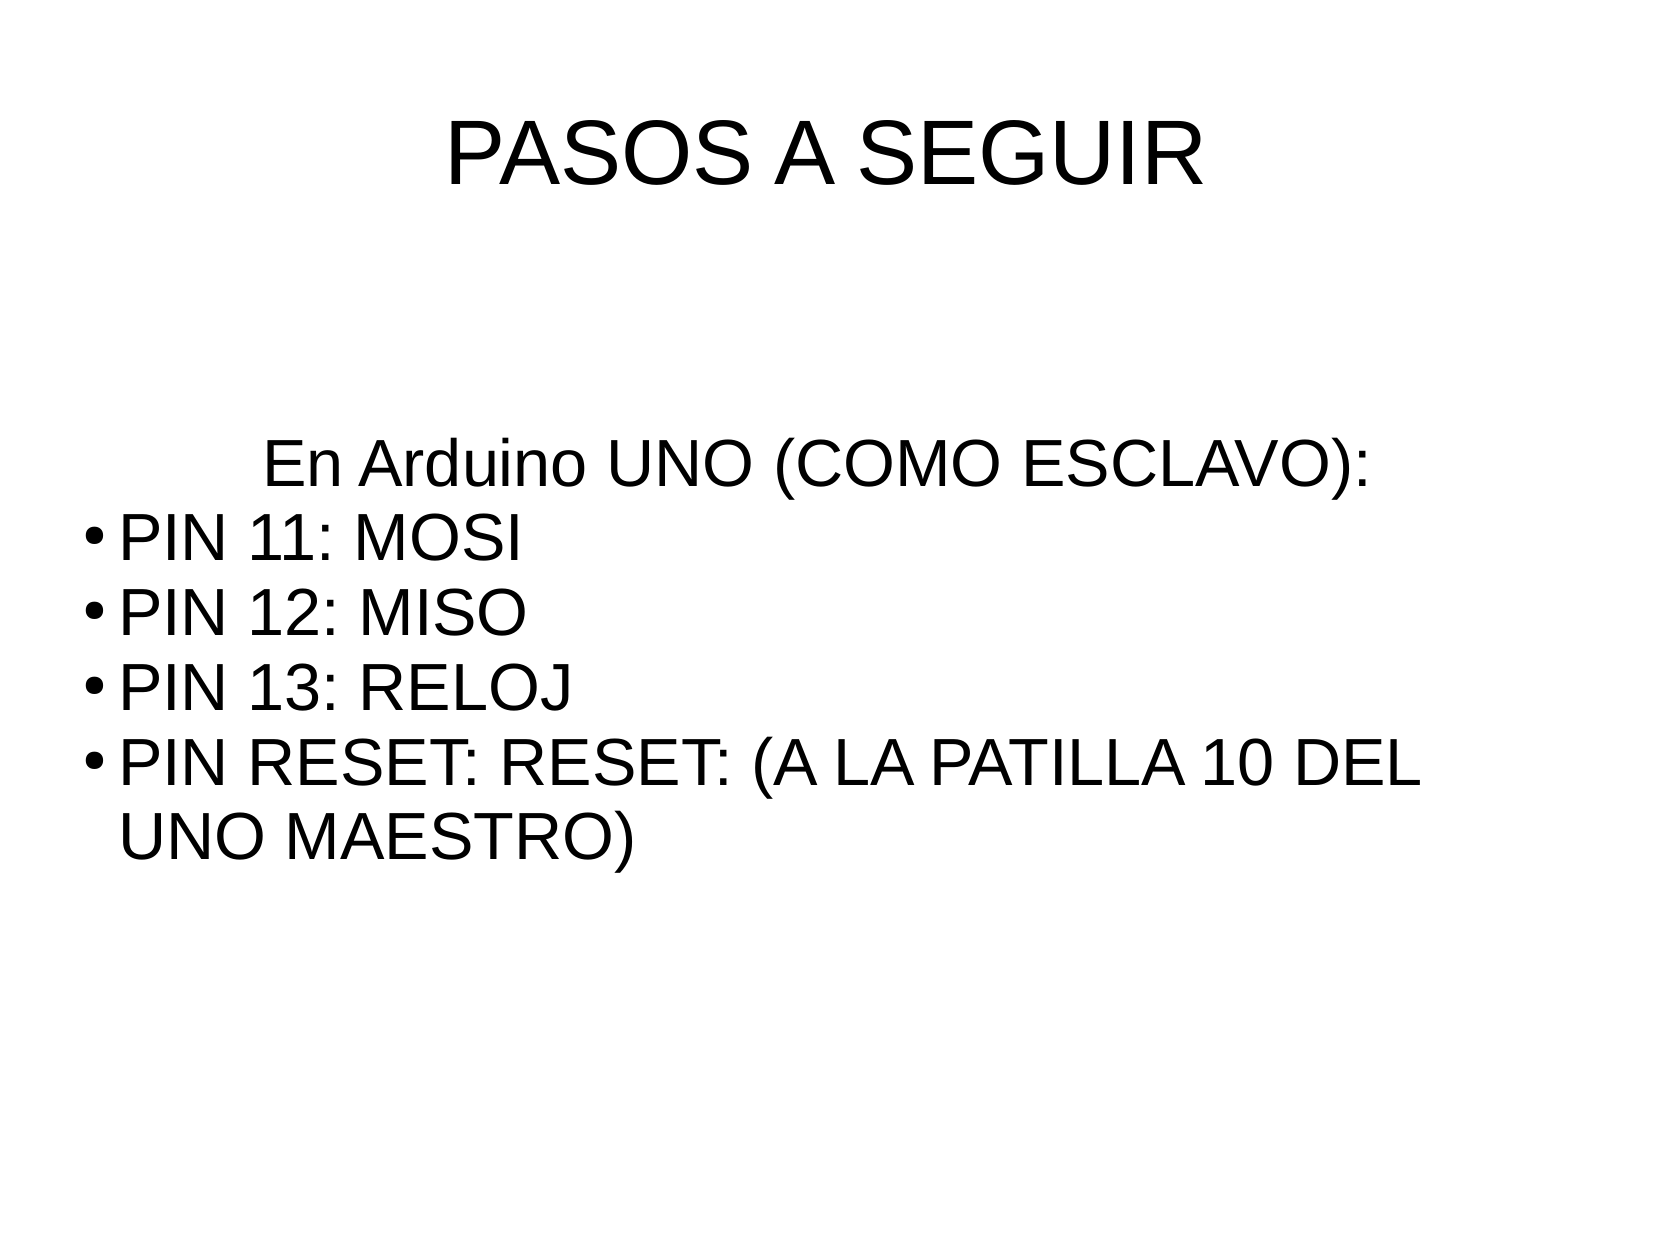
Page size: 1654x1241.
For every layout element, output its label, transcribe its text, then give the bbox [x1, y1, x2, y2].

subtitle En Arduino UNO (COMO ESCLAVO): PIN 11: MOSI PIN 12: MISO PIN 13: RELOJ PIN RESET: RESET: (A LA PATILLA 10 DEL UNO MAESTRO) [82, 290, 1571, 1010]
title PASOS A SEGUIR [82, 49, 1571, 257]
